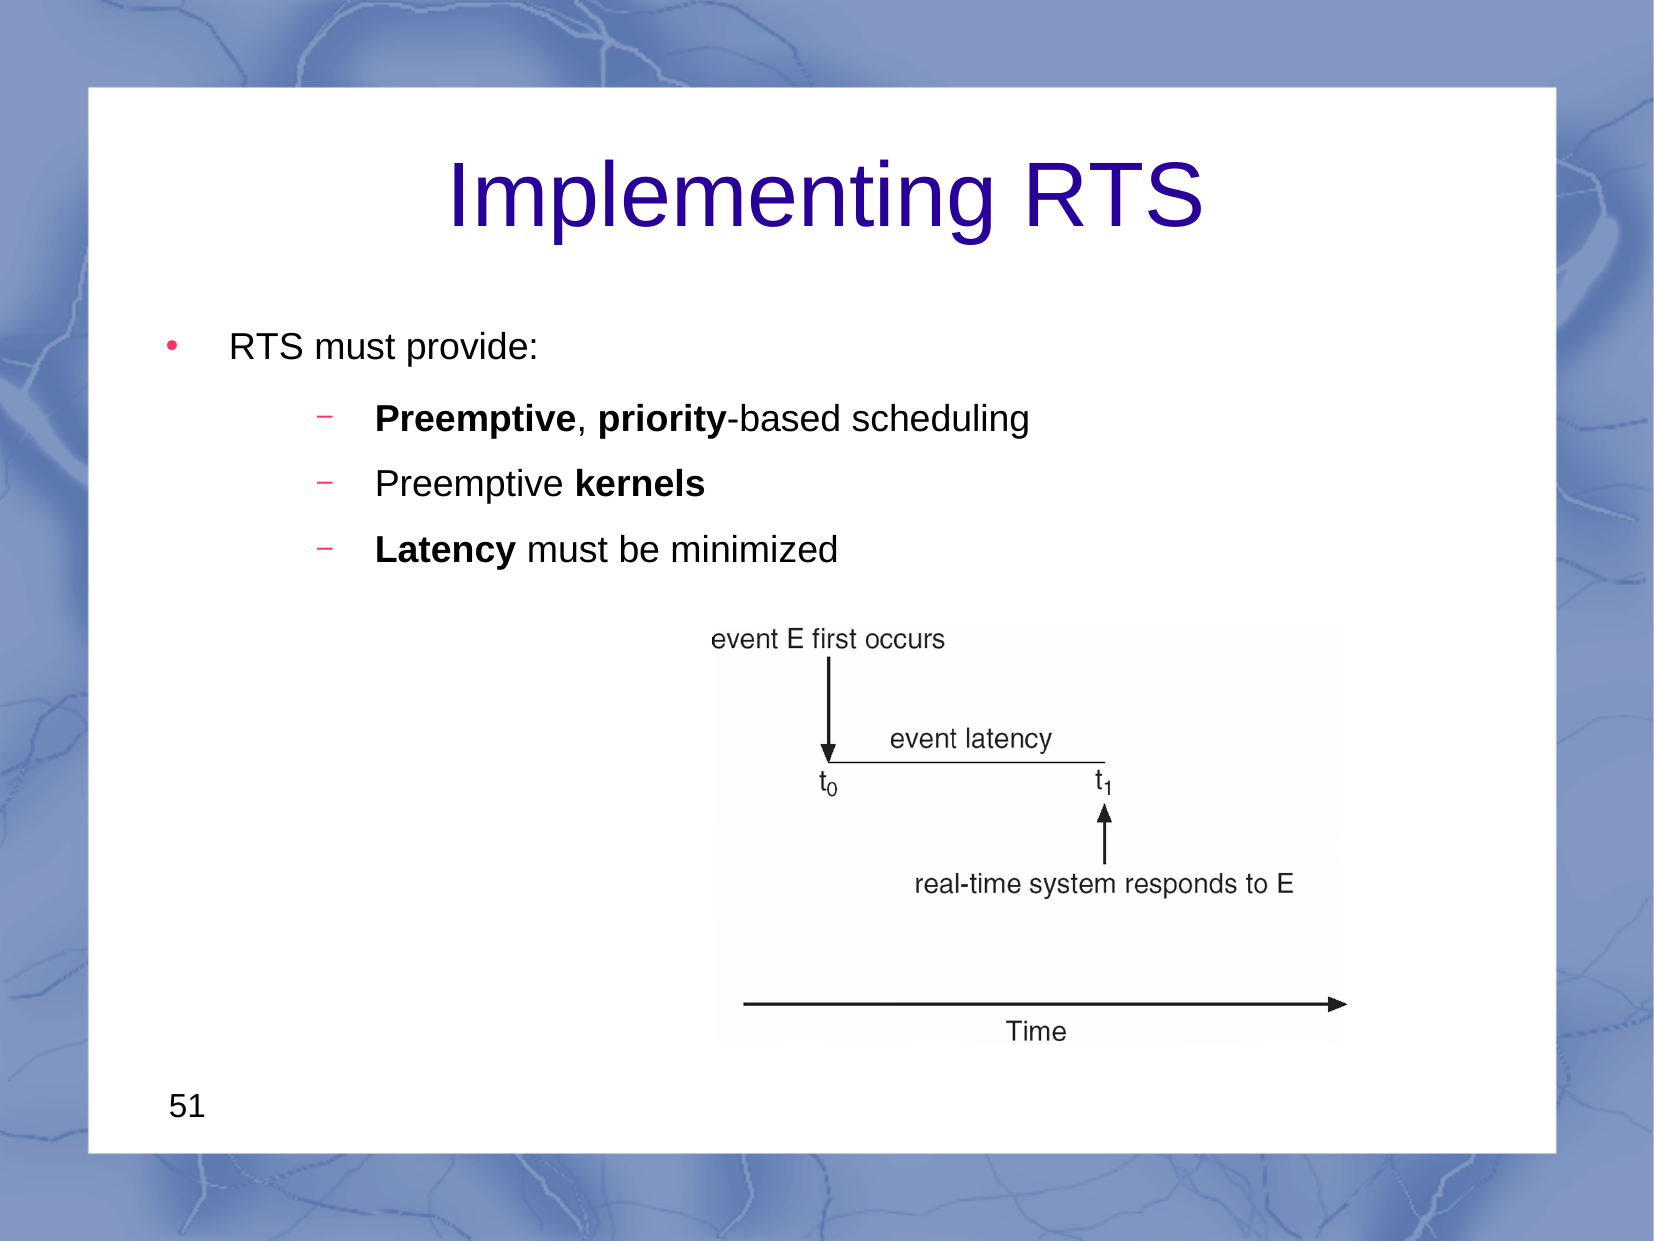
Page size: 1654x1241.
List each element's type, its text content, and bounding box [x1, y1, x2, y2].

picture [0, 0, 1654, 1241]
title Implementing RTS [118, 90, 1536, 298]
list RTS must provide: Preemptive, priority-based scheduling Preemptive kernels Latency must be minimized [147, 325, 1506, 1045]
